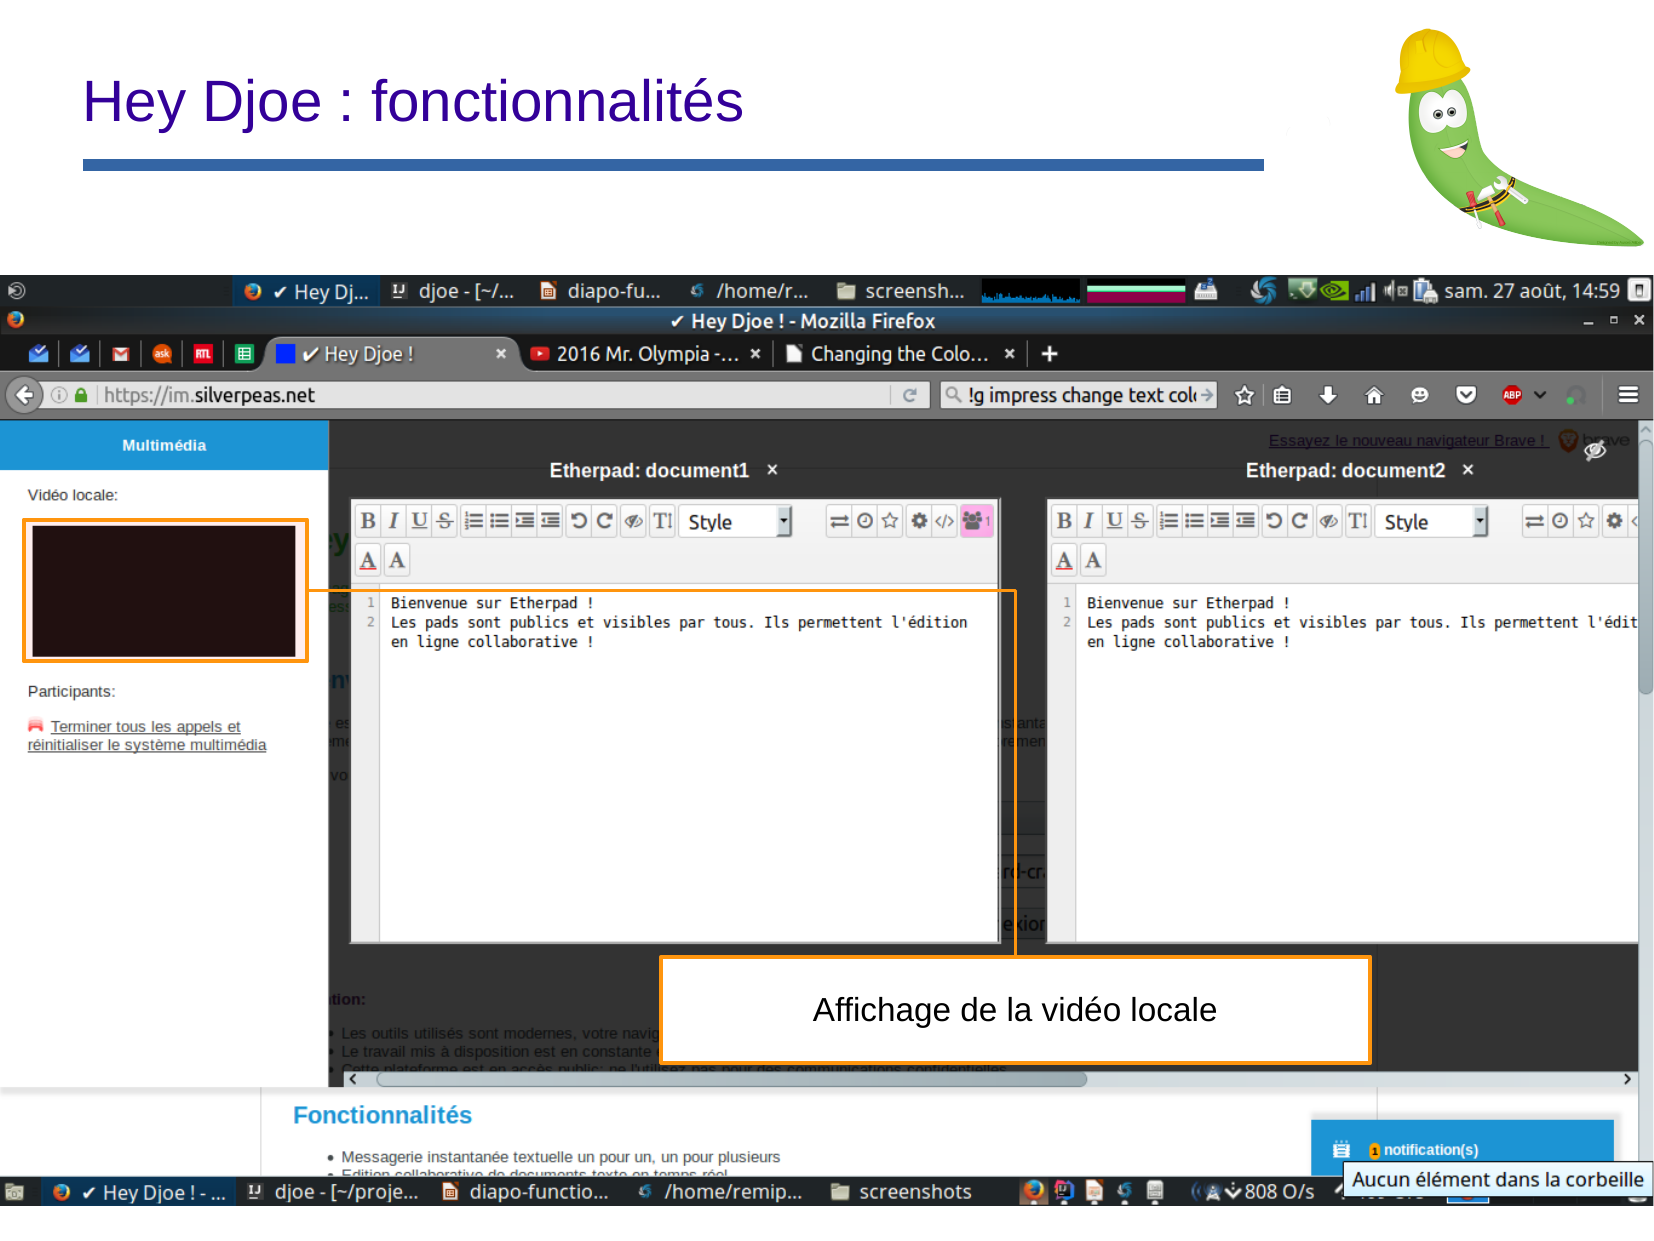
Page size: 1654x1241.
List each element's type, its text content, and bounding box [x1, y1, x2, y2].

picture [0, 275, 1654, 1206]
text_box [23, 519, 308, 662]
picture [1286, 23, 1647, 248]
text_box Affichage de la vidéo locale [661, 956, 1371, 1063]
title Hey Djoe : fonctionnalités [82, 49, 1264, 154]
